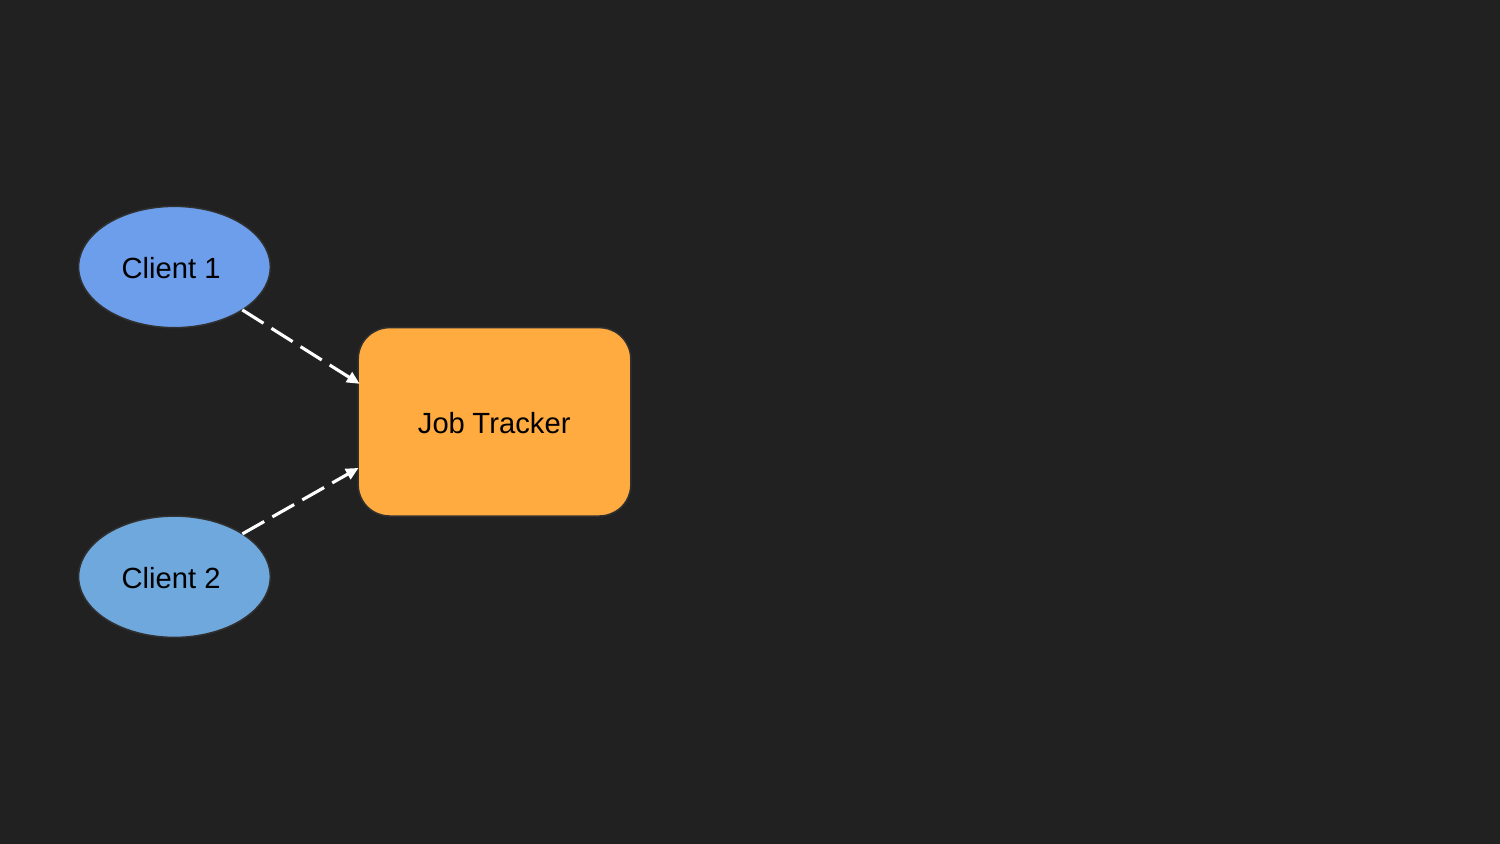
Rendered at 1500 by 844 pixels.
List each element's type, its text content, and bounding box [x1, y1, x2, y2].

text_box Client 2 [78, 516, 271, 638]
text_box Job Tracker [358, 327, 631, 517]
text_box Client 1 [78, 206, 271, 328]
